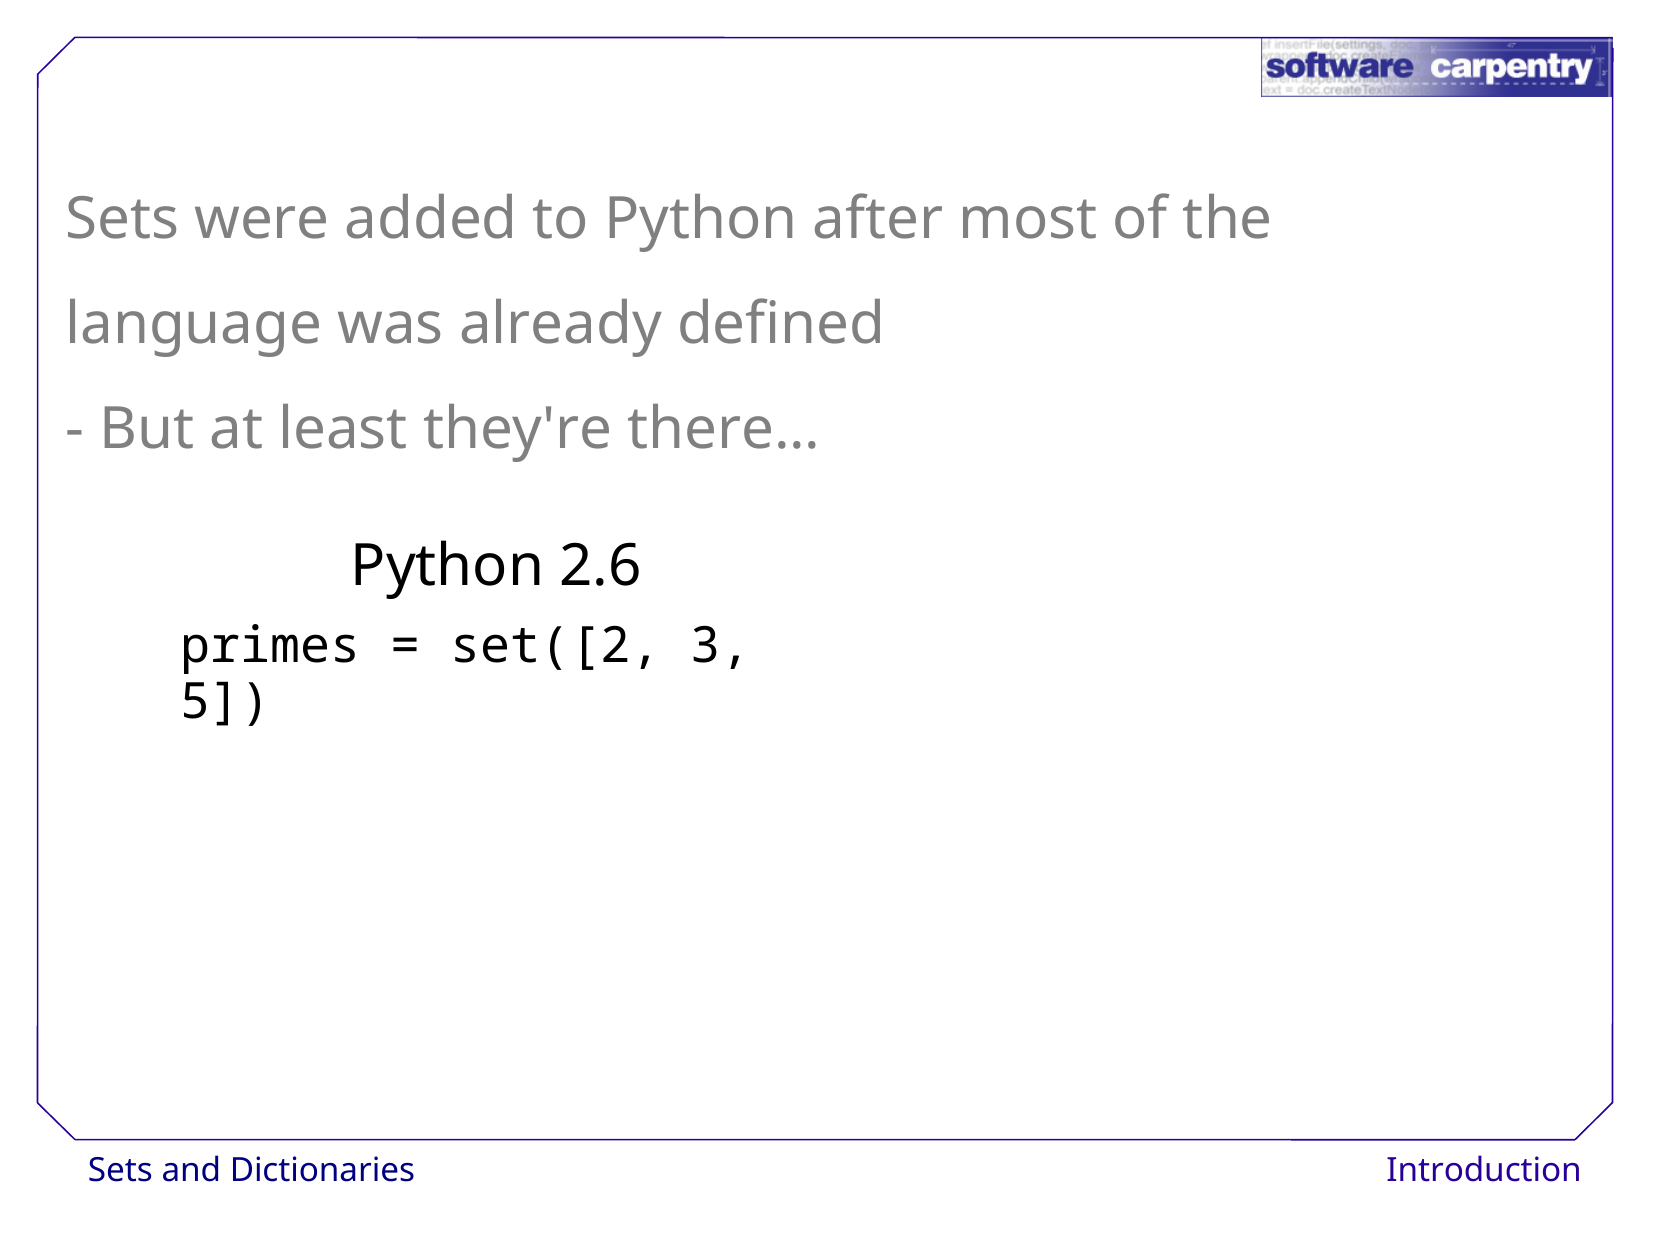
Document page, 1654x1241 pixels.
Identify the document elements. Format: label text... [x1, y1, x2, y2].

table_header [827, 526, 1451, 611]
table_cell [827, 611, 1451, 799]
text_box Sets were added to Python after most of the language was already defined - But at least they're there... [50, 138, 1438, 469]
picture [1261, 39, 1613, 97]
table_header Python 2.6 [165, 526, 827, 611]
table_cell primes = set([2, 3, 5]) [165, 611, 827, 799]
